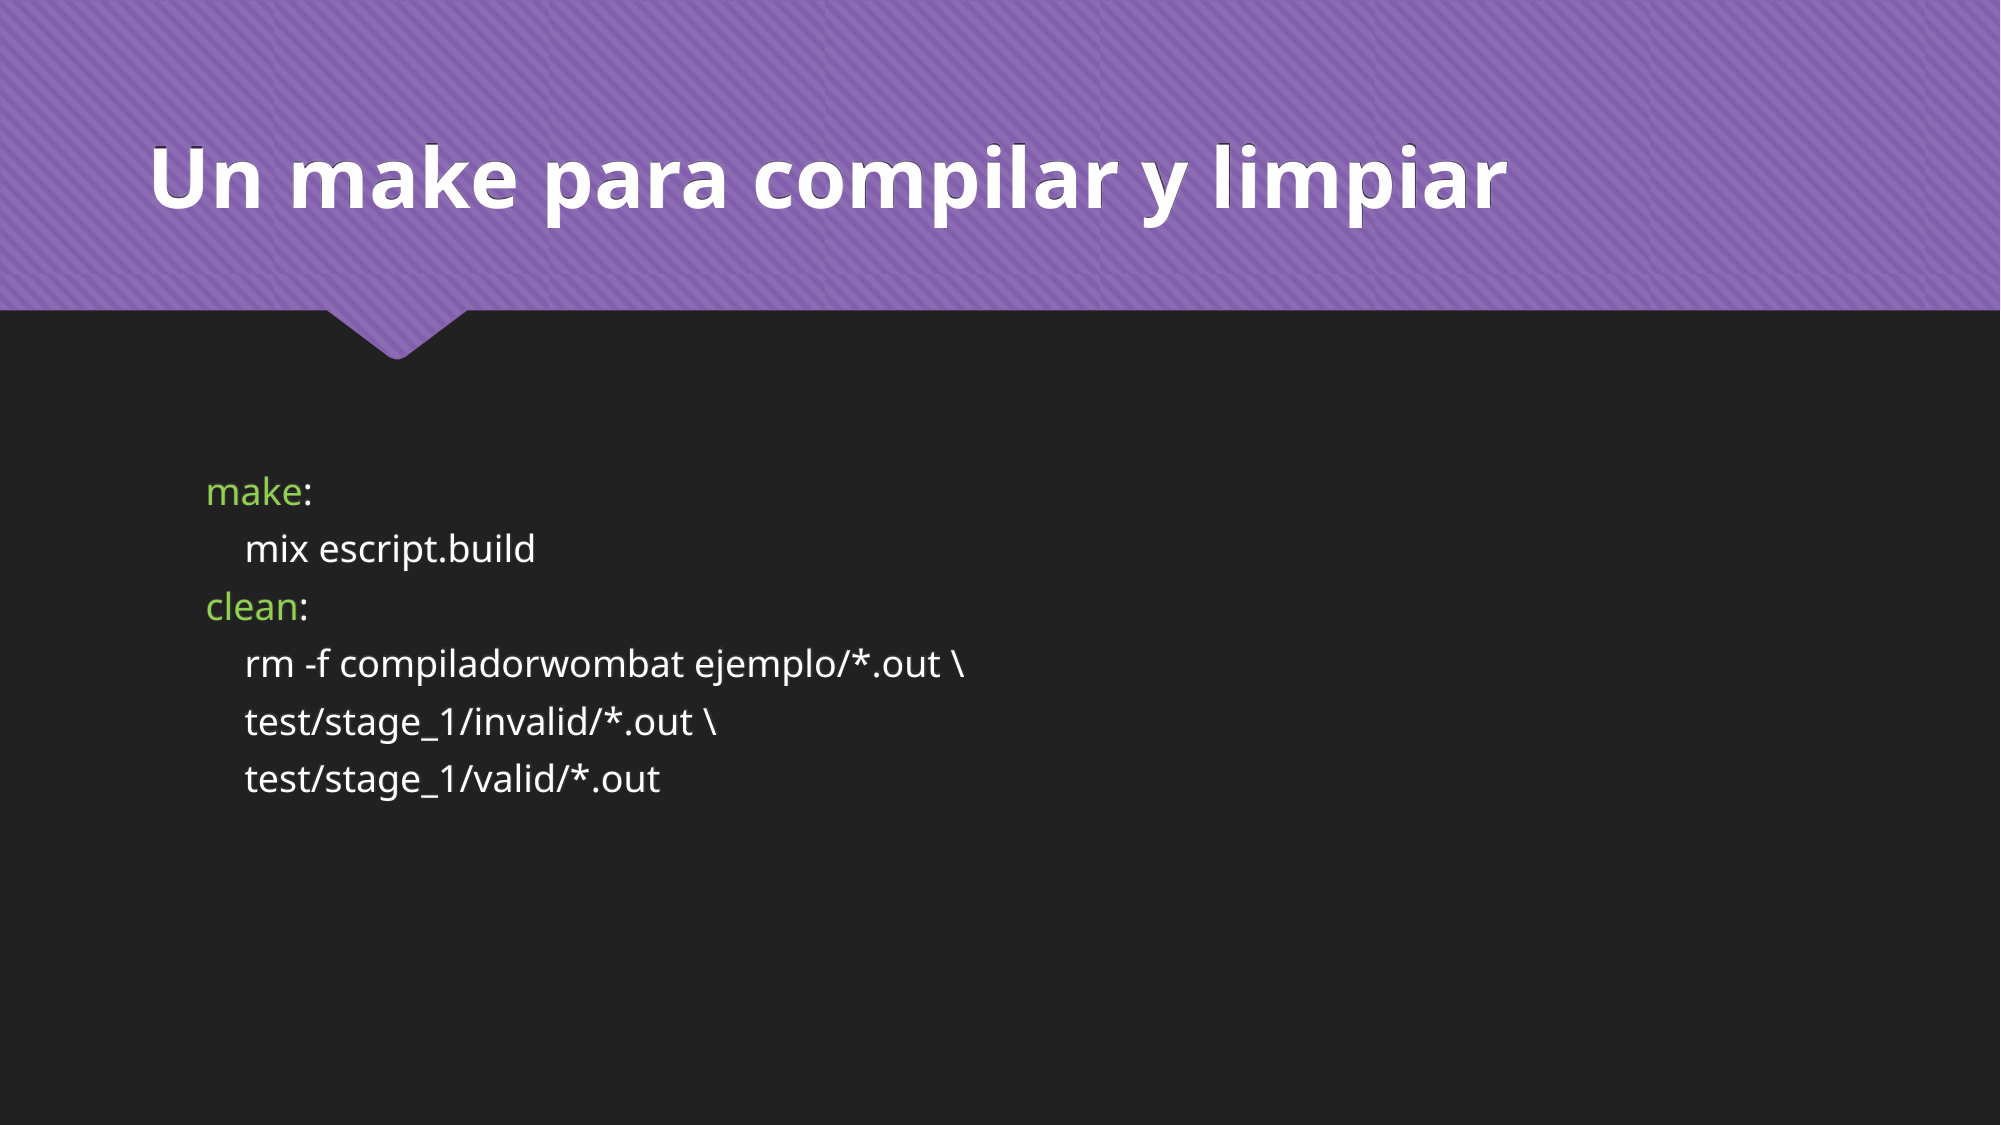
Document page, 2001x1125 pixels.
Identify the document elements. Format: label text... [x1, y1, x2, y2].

title Un make para compilar y limpiar [132, 73, 1868, 233]
picture [1, 1, 1999, 357]
list make: mix escript.build clean: rm -f compiladorwombat ejemplo/*.out \ test/stage_1/invalid/*.out \ test/stage_1/valid/*.out [134, 364, 1866, 962]
